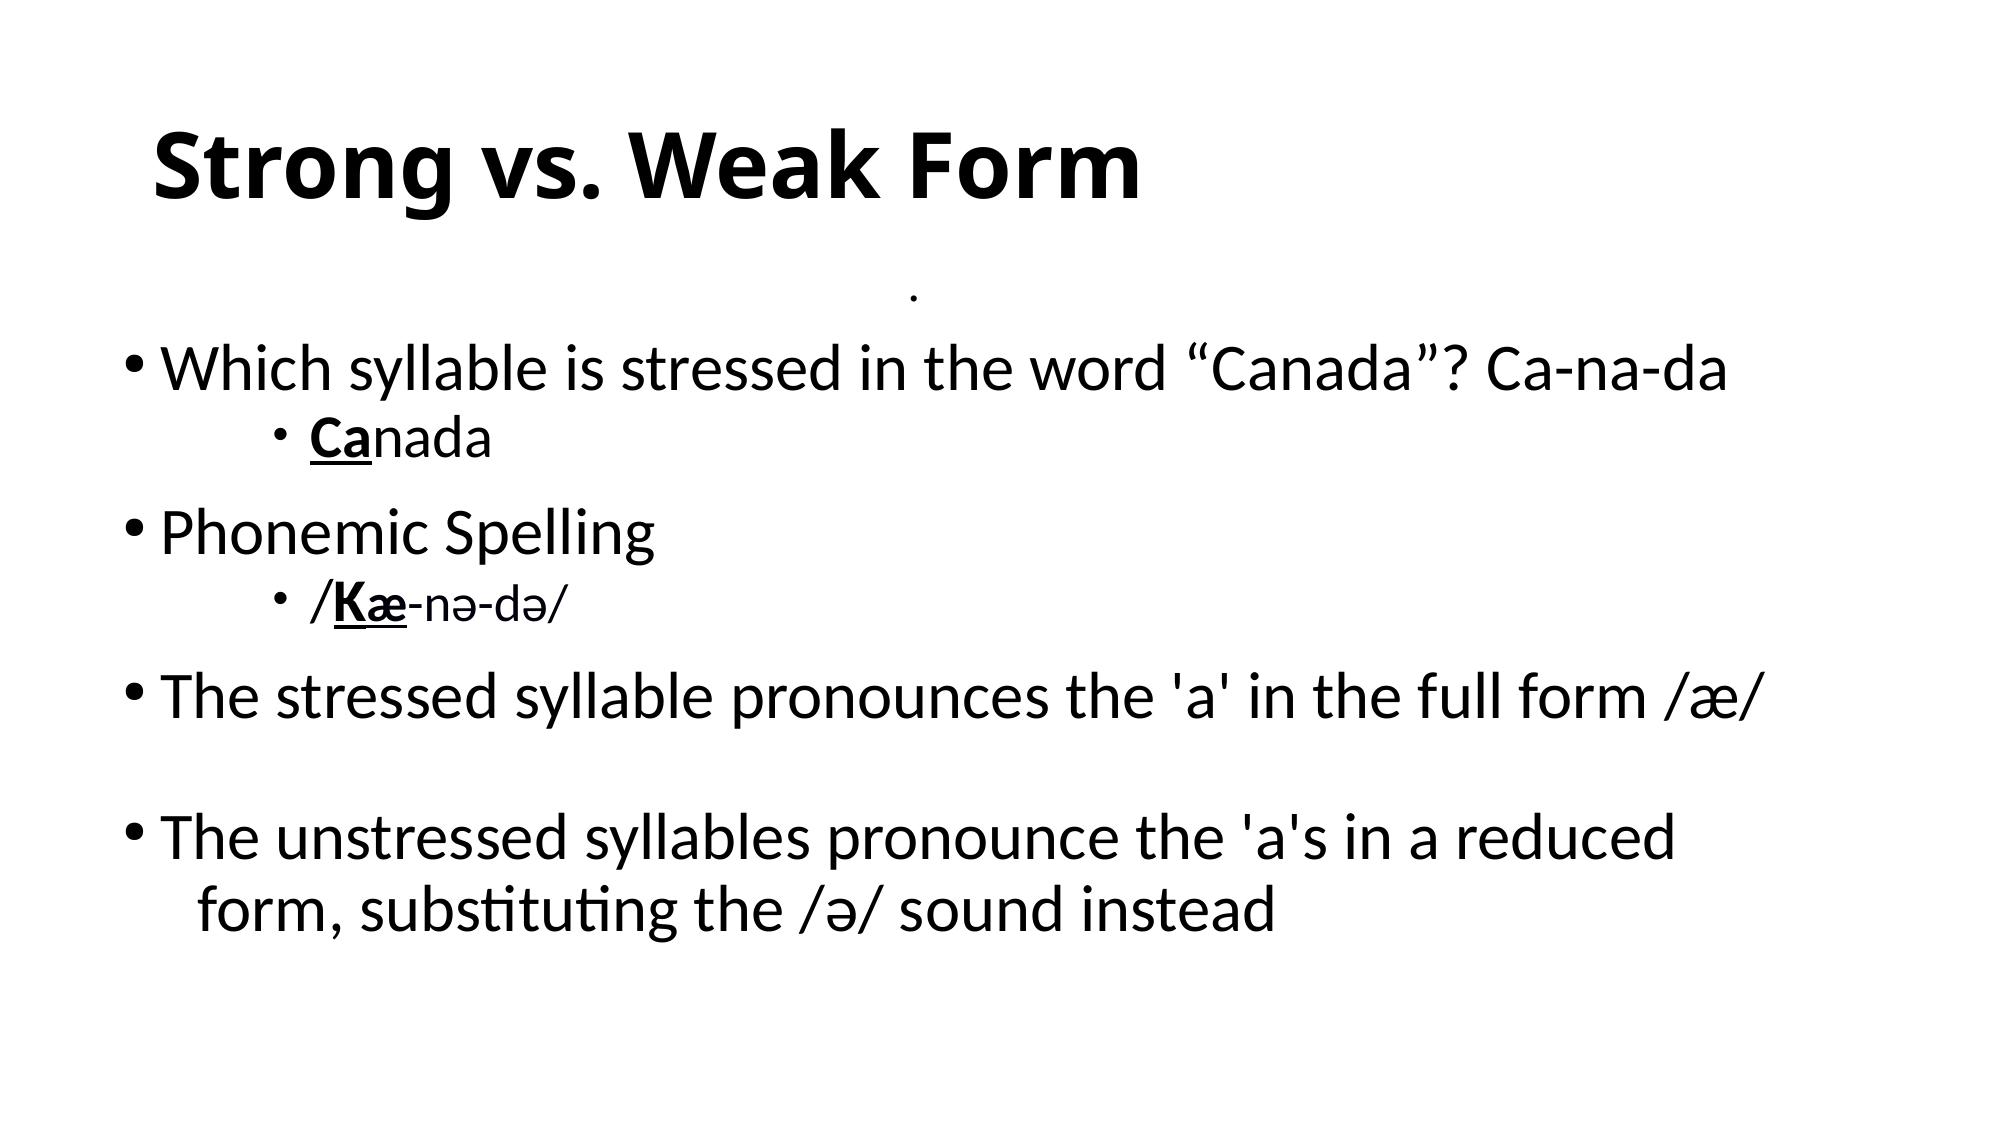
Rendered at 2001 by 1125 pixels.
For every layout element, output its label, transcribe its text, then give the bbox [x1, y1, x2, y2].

list Which syllable is stressed in the word “Canada”? Ca-na-da Canada Phonemic Spelling /Kæ-nə-də/ The stressed syllable pronounces the 'a' in the full form /æ/ The unstressed syllables pronounce the 'a's in a reduced form, substituting the /ə/ sound instead [107, 277, 1788, 1108]
title Strong vs. Weak Form [137, 59, 1863, 278]
